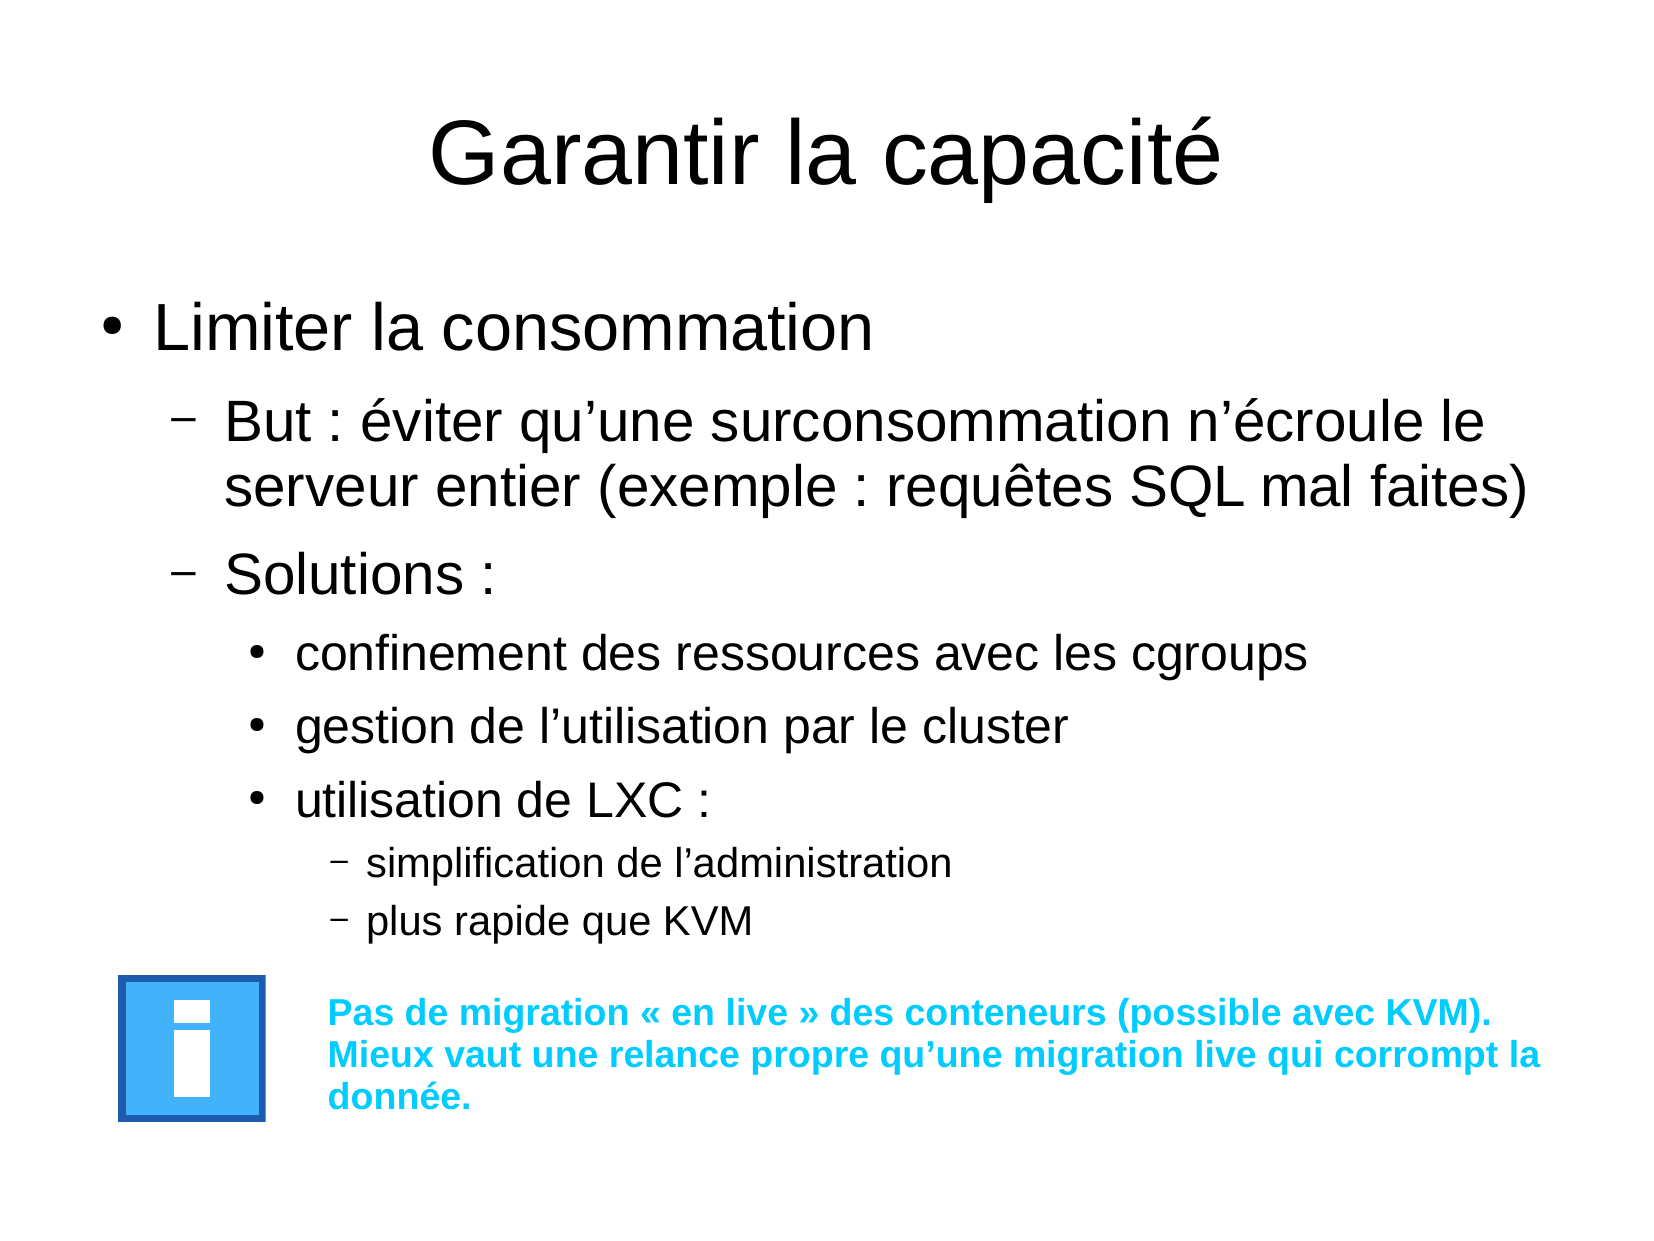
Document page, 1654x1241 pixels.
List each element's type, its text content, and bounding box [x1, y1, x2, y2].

list Limiter la consommation But : éviter qu’une surconsommation n’écroule le serveur entier (exemple : requêtes SQL mal faites) Solutions : confinement des ressources avec les cgroups gestion de l’utilisation par le cluster utilisation de LXC : simplification de l’administration plus rapide que KVM [82, 290, 1571, 1010]
text_box Pas de migration « en live » des conteneurs (possible avec KVM). Mieux vaut une relance propre qu’une migration live qui corrompt la donnée. [312, 983, 1642, 1125]
picture [118, 974, 266, 1123]
title Garantir la capacité [82, 49, 1571, 257]
